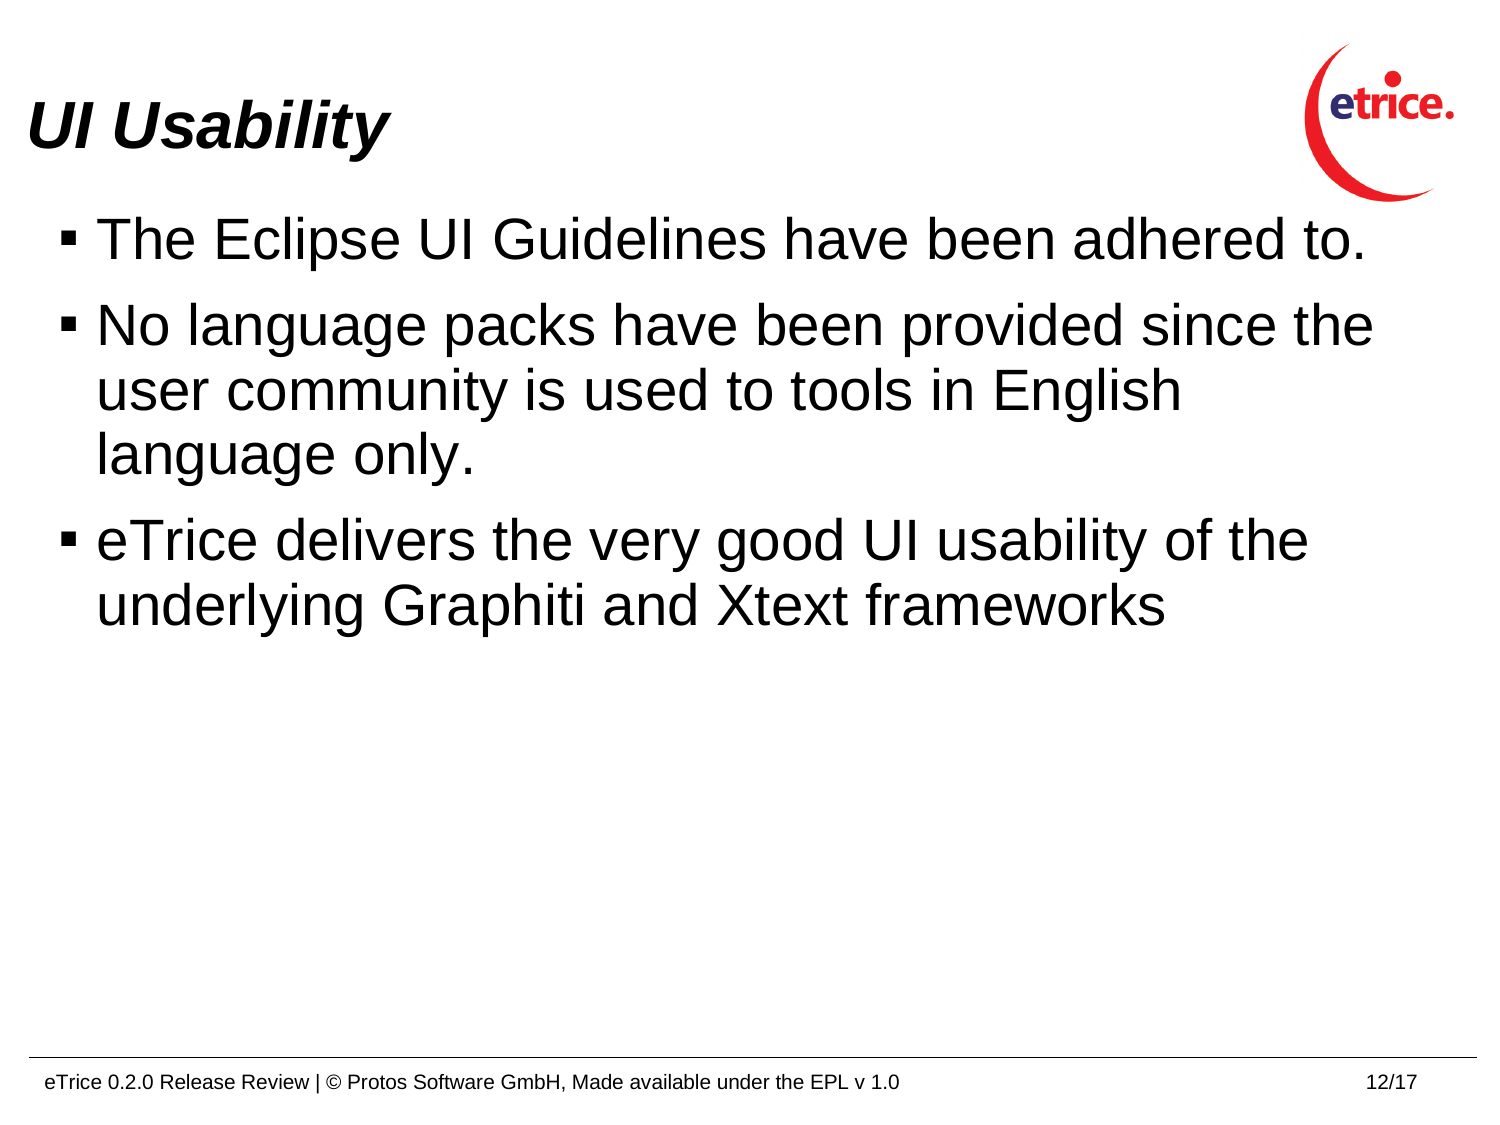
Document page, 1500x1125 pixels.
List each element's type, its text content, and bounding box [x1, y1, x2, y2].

picture [1299, 29, 1477, 207]
list The Eclipse UI Guidelines have been adhered to. No language packs have been provided since the user community is used to tools in English language only. eTrice delivers the very good UI usability of the underlying Graphiti and Xtext frameworks [59, 206, 1418, 1040]
title UI Usability [26, 84, 1474, 172]
